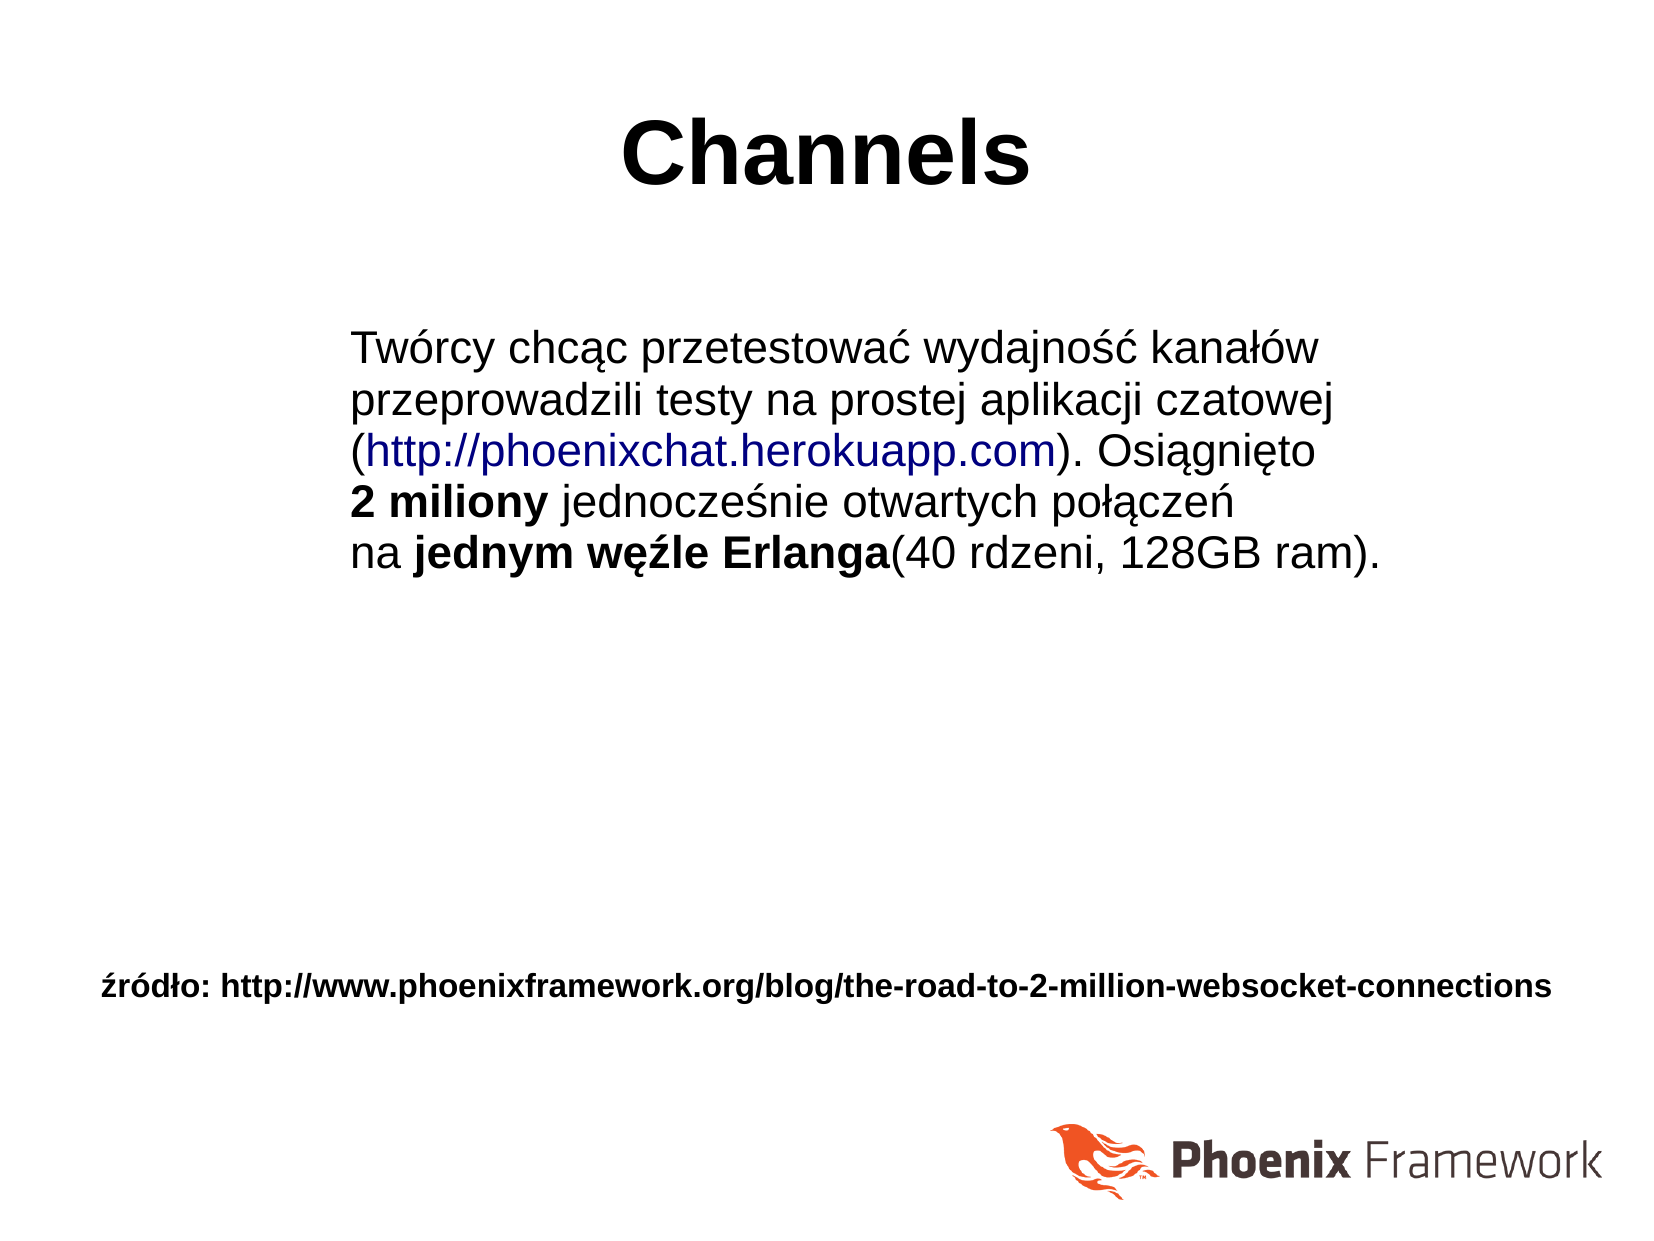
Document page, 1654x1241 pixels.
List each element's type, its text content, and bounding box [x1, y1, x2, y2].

text_box Twórcy chcąc przetestować wydajność kanałów przeprowadzili testy na prostej aplikacji czatowej (http://phoenixchat.herokuapp.com). Osiągnięto 2 miliony jednocześnie otwartych połączeń na jednym węźle Erlanga(40 rdzeni, 128GB ram). [300, 315, 1411, 587]
title Channels [82, 49, 1571, 257]
picture [1050, 1124, 1602, 1201]
text_box źródło: http://www.phoenixframework.org/blog/the-road-to-2-million-websocket-connections [85, 960, 1654, 1059]
